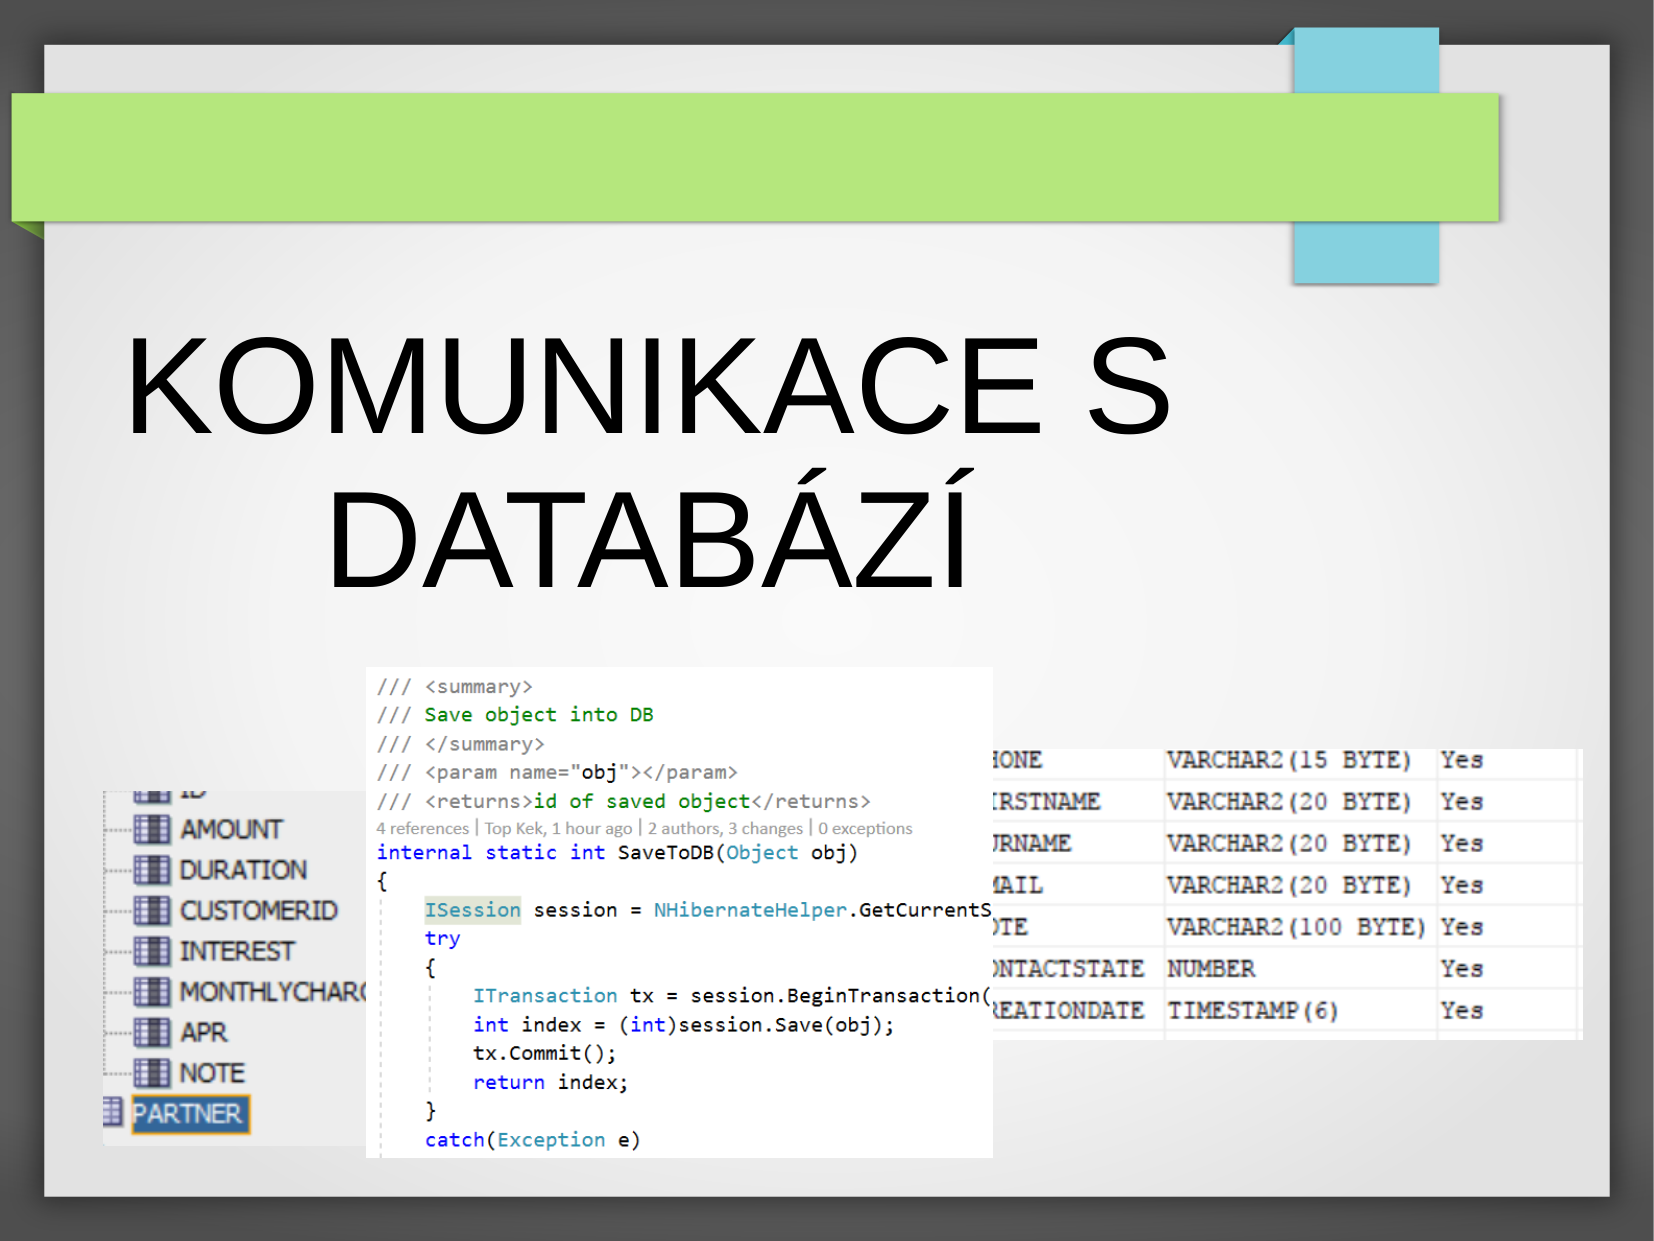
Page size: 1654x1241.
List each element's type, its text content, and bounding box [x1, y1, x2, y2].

subtitle KOMUNIKACE S DATABÁZÍ [59, 188, 1241, 737]
picture [0, 0, 1654, 1241]
